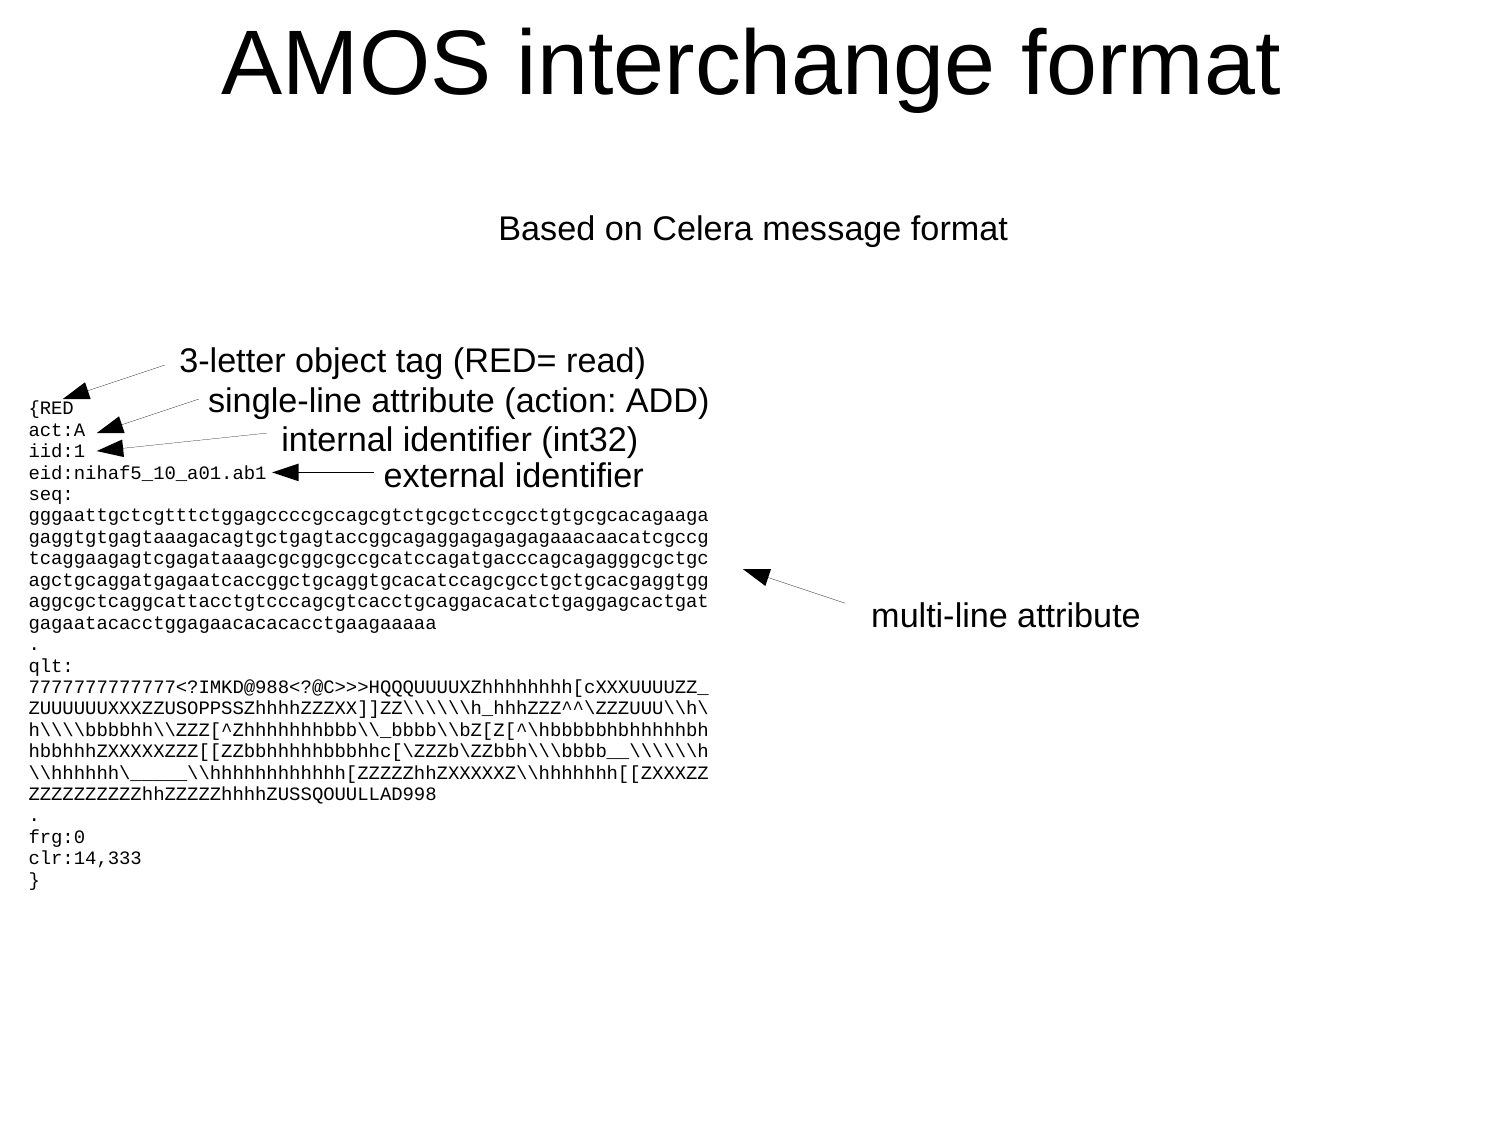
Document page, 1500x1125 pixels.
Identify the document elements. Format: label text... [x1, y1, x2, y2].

title AMOS interchange format [19, 9, 1485, 116]
text_box single-line attribute (action: ADD) [193, 370, 723, 427]
text_box external identifier [368, 445, 675, 502]
text_box multi-line attribute [856, 585, 1155, 642]
chart [28, 399, 1479, 897]
chart [299, 466, 368, 472]
text_box 3-letter object tag (RED= read) [164, 331, 660, 388]
text_box Based on Celera message format [483, 199, 1022, 255]
text_box internal identifier (int32) [266, 410, 653, 466]
